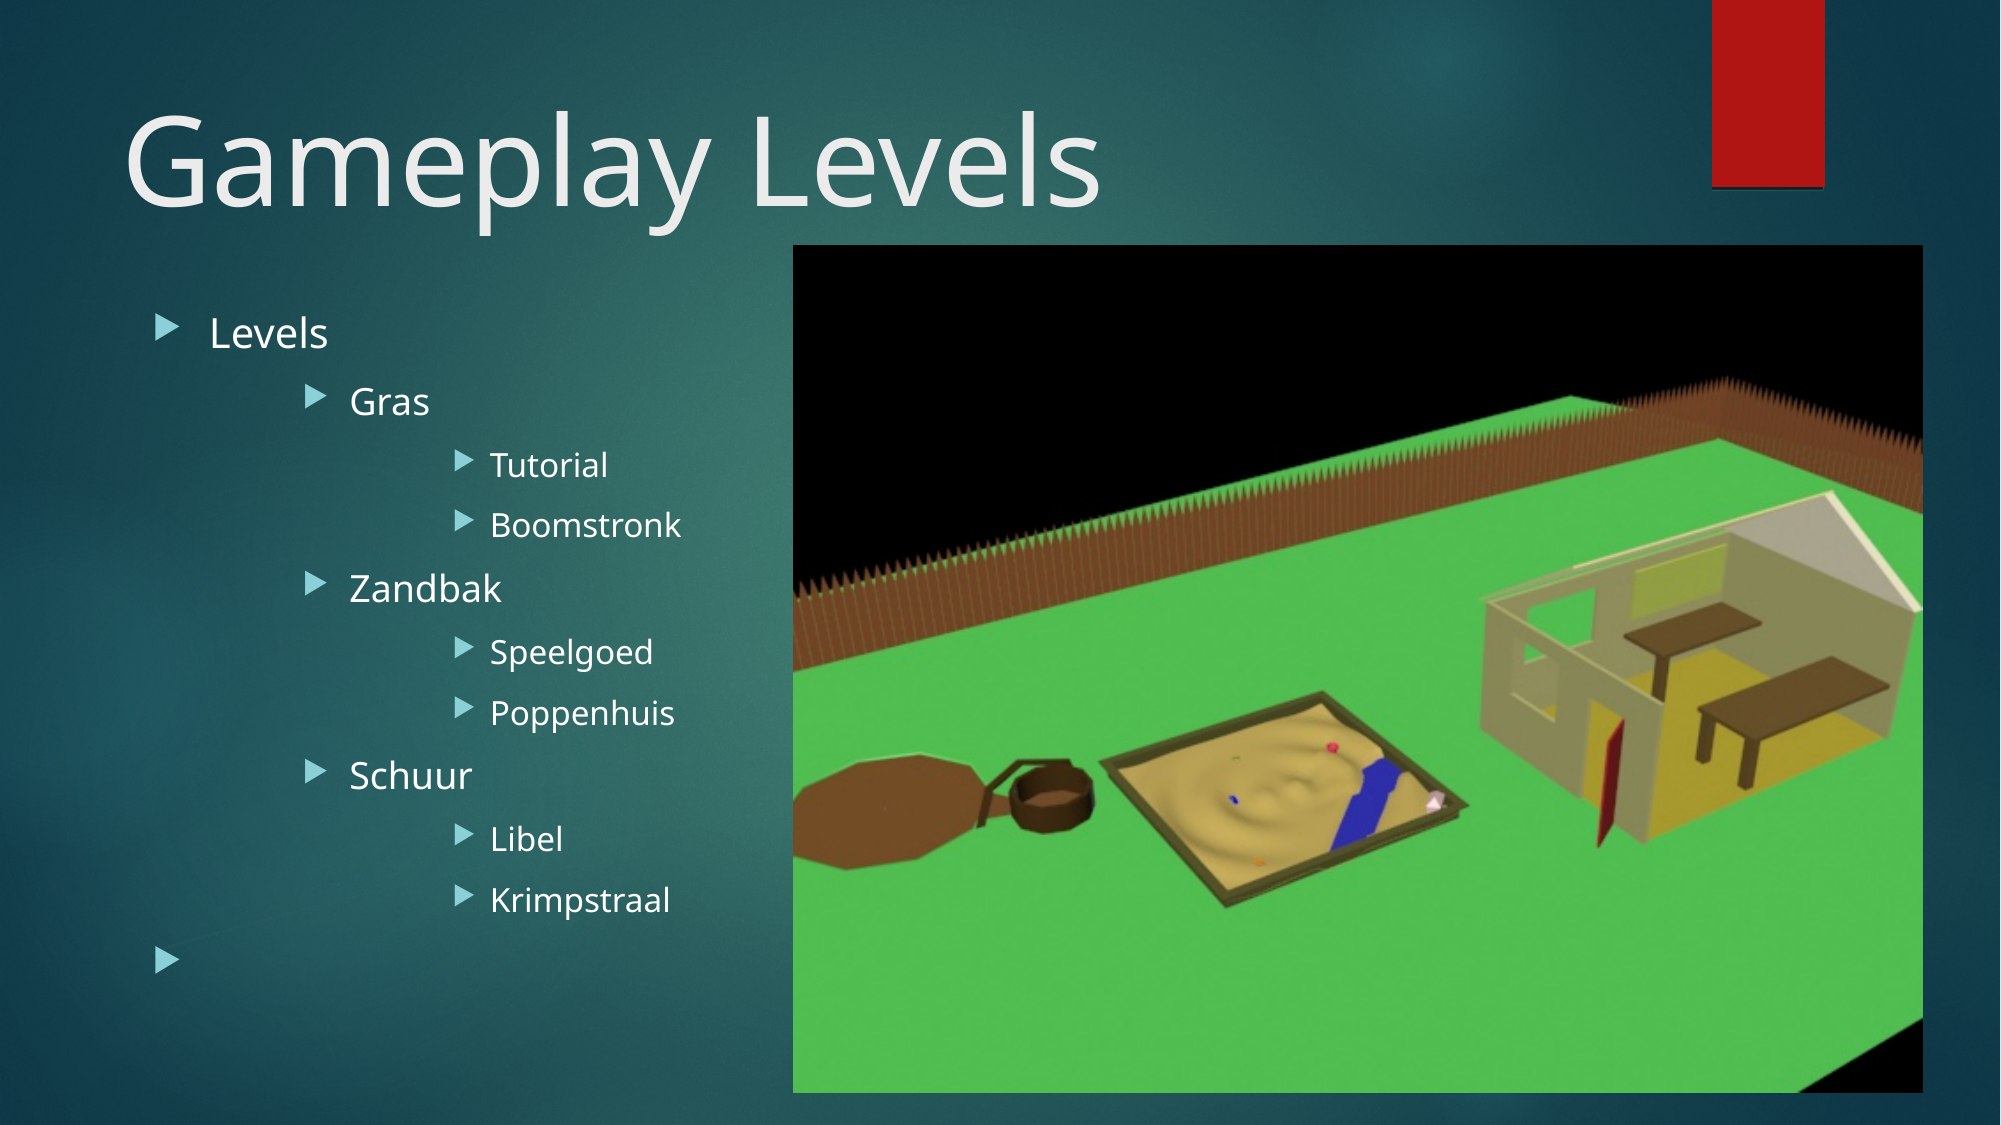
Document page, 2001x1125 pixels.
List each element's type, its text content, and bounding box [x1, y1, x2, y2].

title Gameplay Levels [106, 74, 1649, 305]
list Levels Gras Tutorial Boomstronk Zandbak Speelgoed Poppenhuis Schuur Libel Krimpstraal [137, 299, 725, 1014]
picture [793, 245, 1923, 1093]
